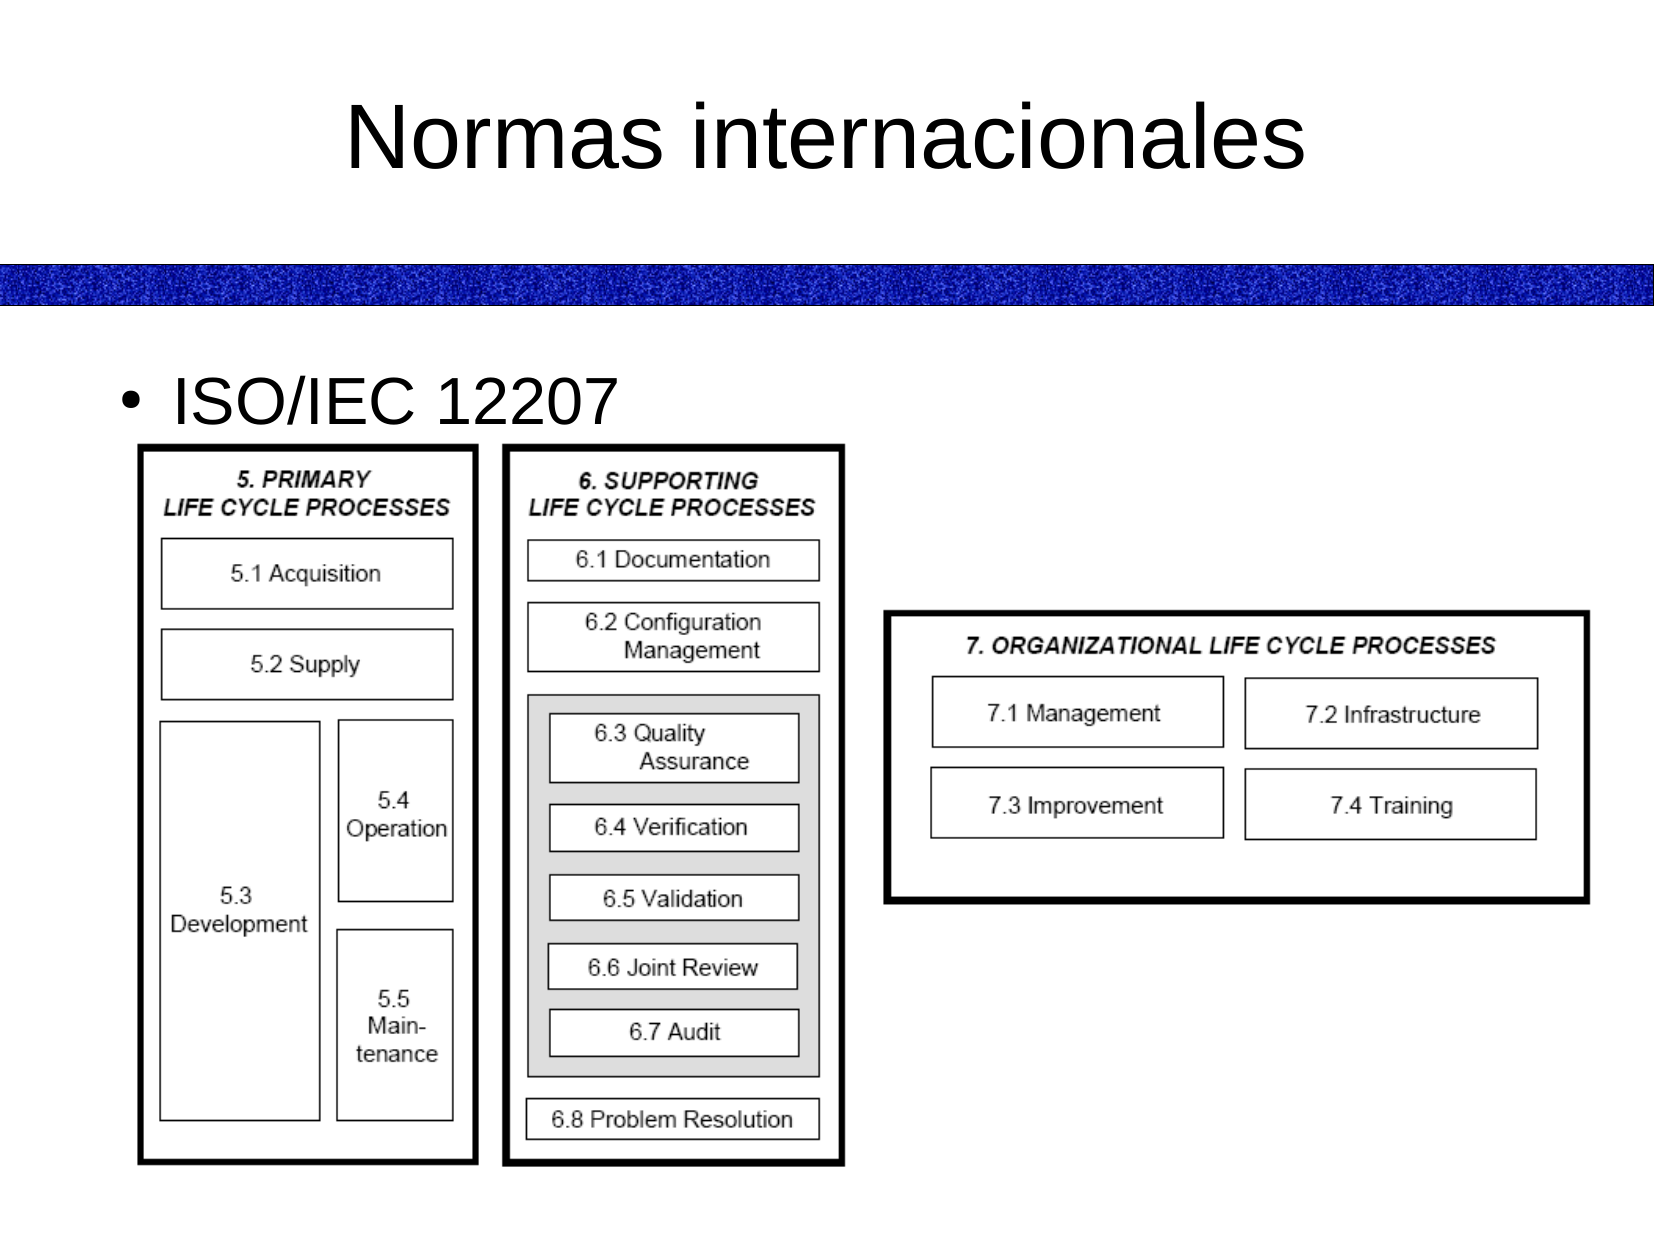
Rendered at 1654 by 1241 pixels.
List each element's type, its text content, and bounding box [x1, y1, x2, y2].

picture [879, 604, 1595, 911]
list ISO/IEC 12207 [101, 363, 1549, 1183]
title Normas internacionales [58, 21, 1595, 253]
picture [0, 265, 1653, 305]
picture [133, 441, 850, 1168]
